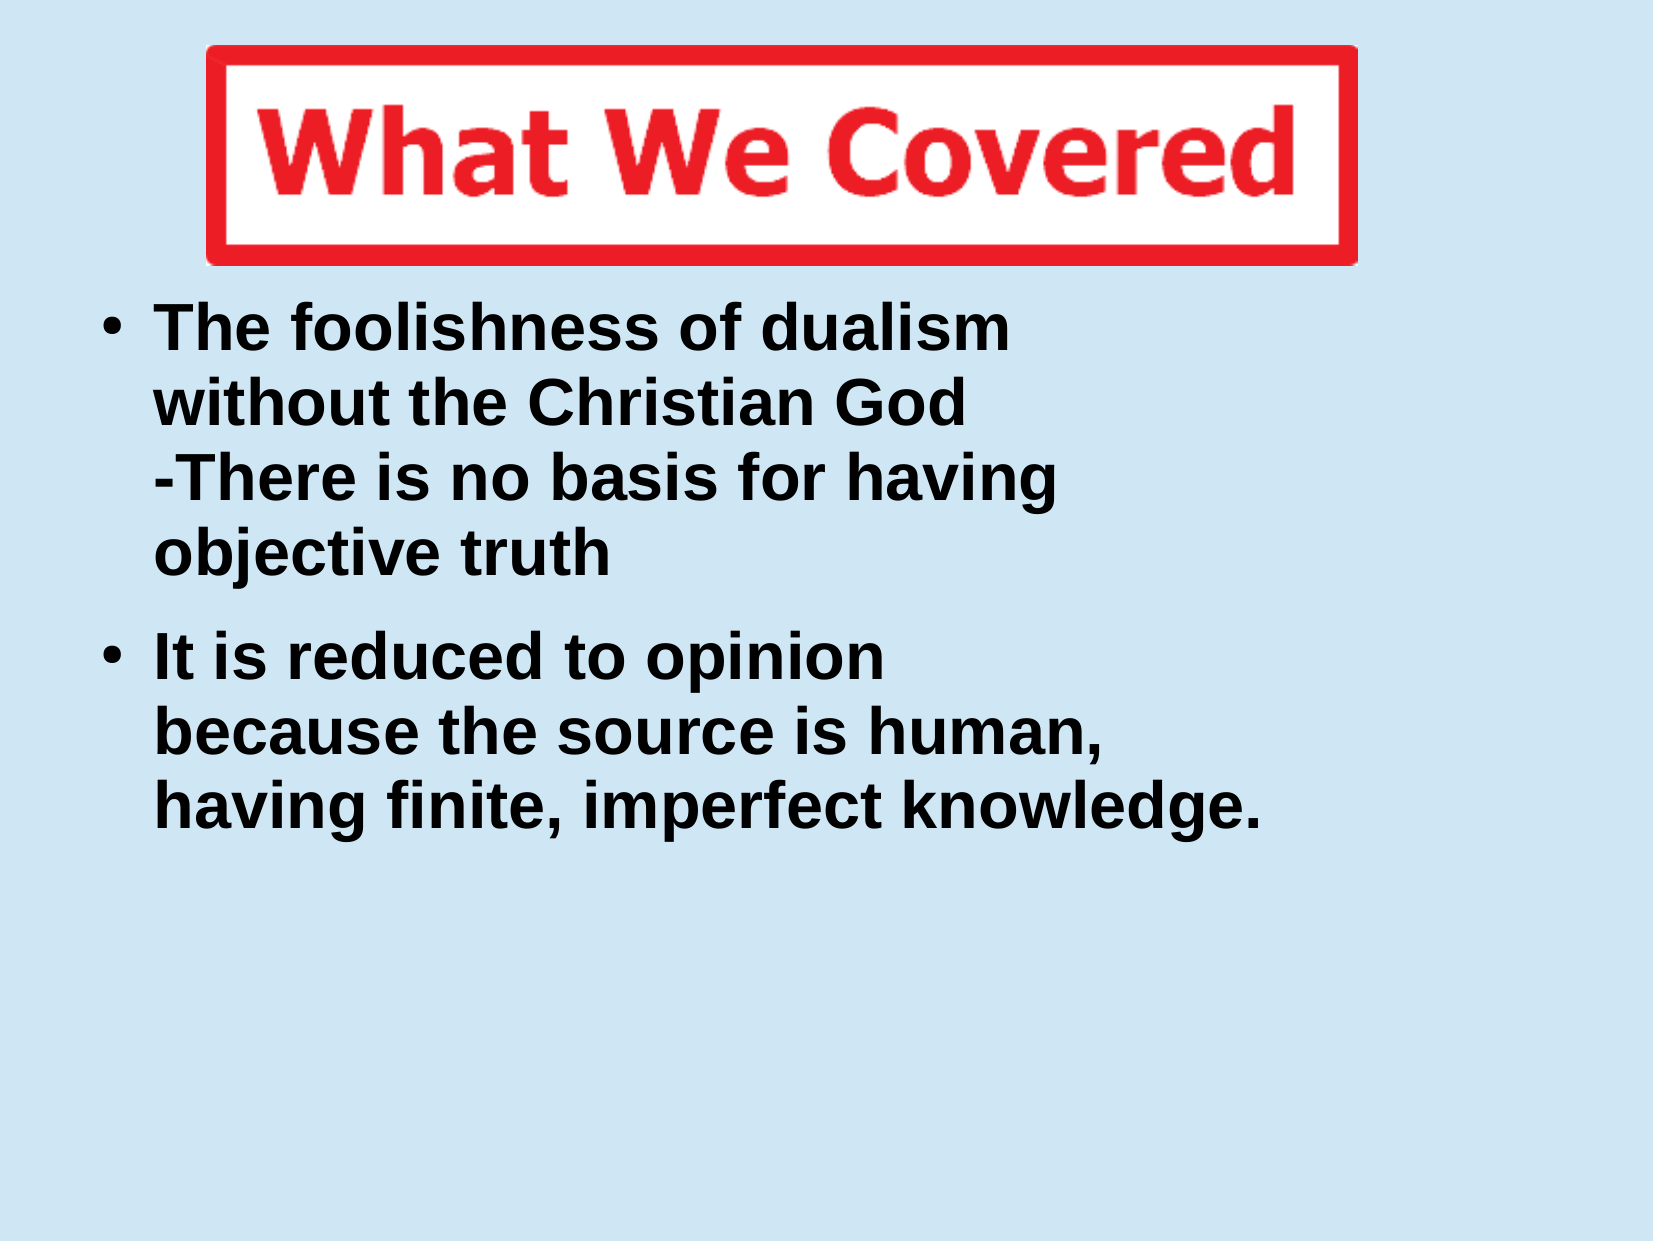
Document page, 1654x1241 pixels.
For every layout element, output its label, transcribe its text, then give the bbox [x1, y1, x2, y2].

list The foolishness of dualism without the Christian God -There is no basis for having objective truth It is reduced to opinion because the source is human, having finite, imperfect knowledge. [82, 290, 1571, 1109]
picture [206, 45, 1358, 266]
